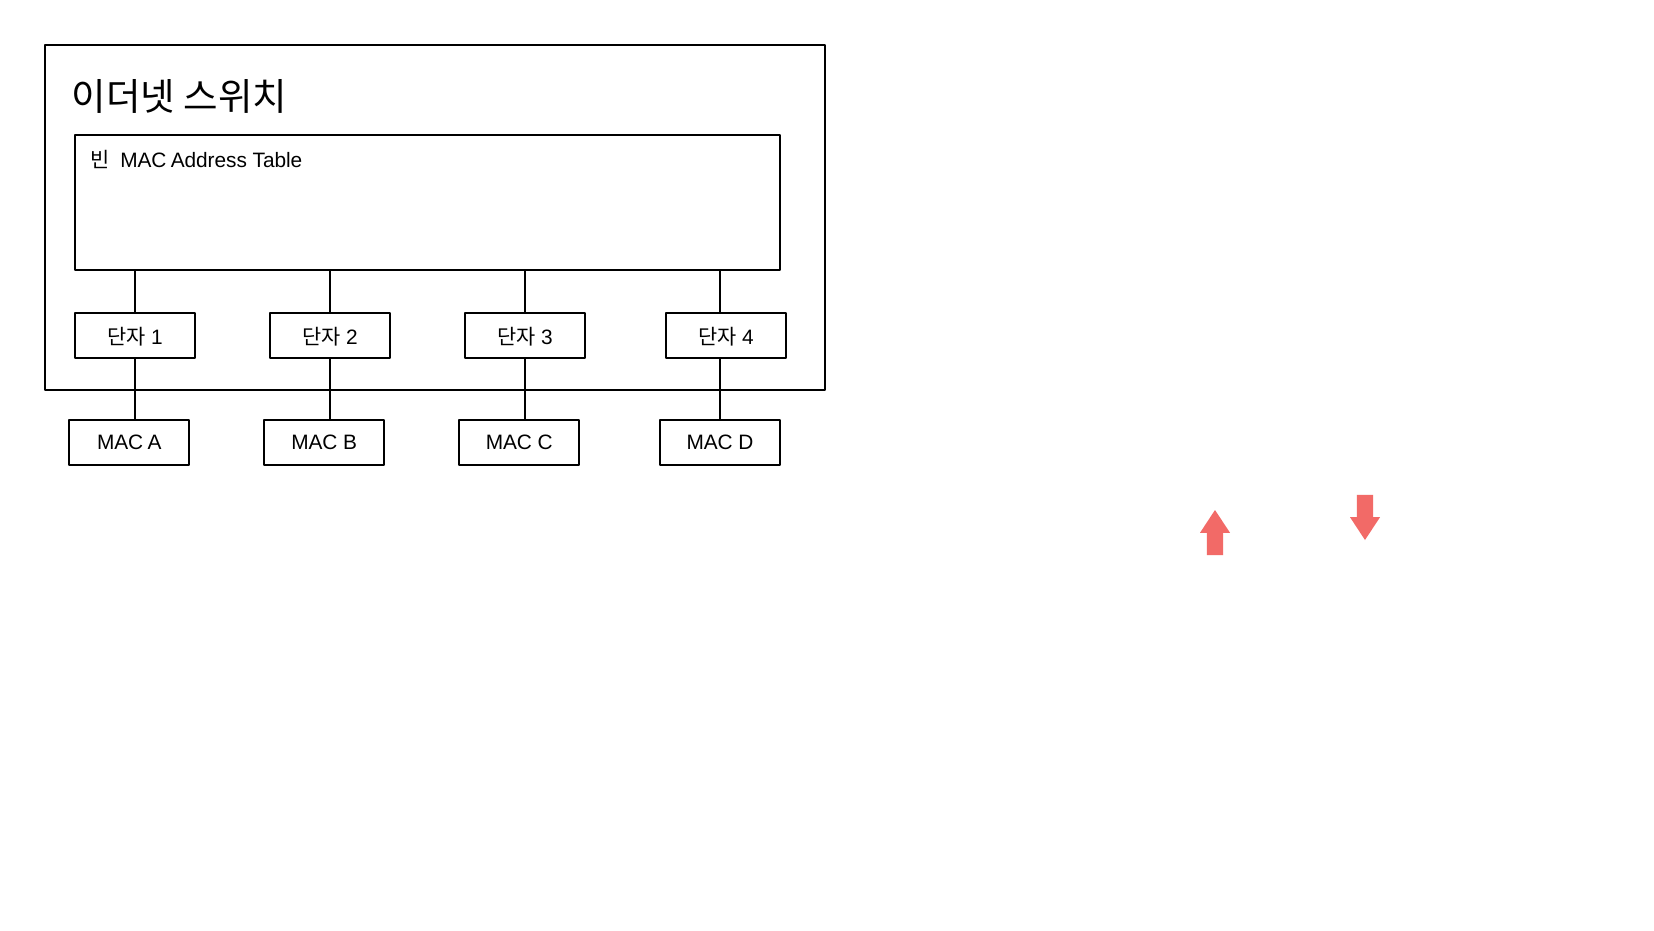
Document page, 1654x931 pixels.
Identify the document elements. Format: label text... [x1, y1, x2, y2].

text_box MAC C [459, 420, 580, 466]
text_box [1200, 510, 1231, 556]
text_box [1350, 494, 1381, 541]
text_box MAC A [69, 420, 190, 466]
text_box 단자3 [465, 313, 586, 359]
text_box 단자1 [75, 313, 196, 359]
text_box 단자4 [665, 313, 786, 359]
text_box 단자2 [270, 313, 391, 359]
text_box 이더넷 스위치 [56, 60, 346, 130]
text_box MAC D [660, 420, 781, 466]
text_box 빈 MAC Address Table [75, 135, 781, 271]
text_box MAC B [264, 420, 385, 466]
